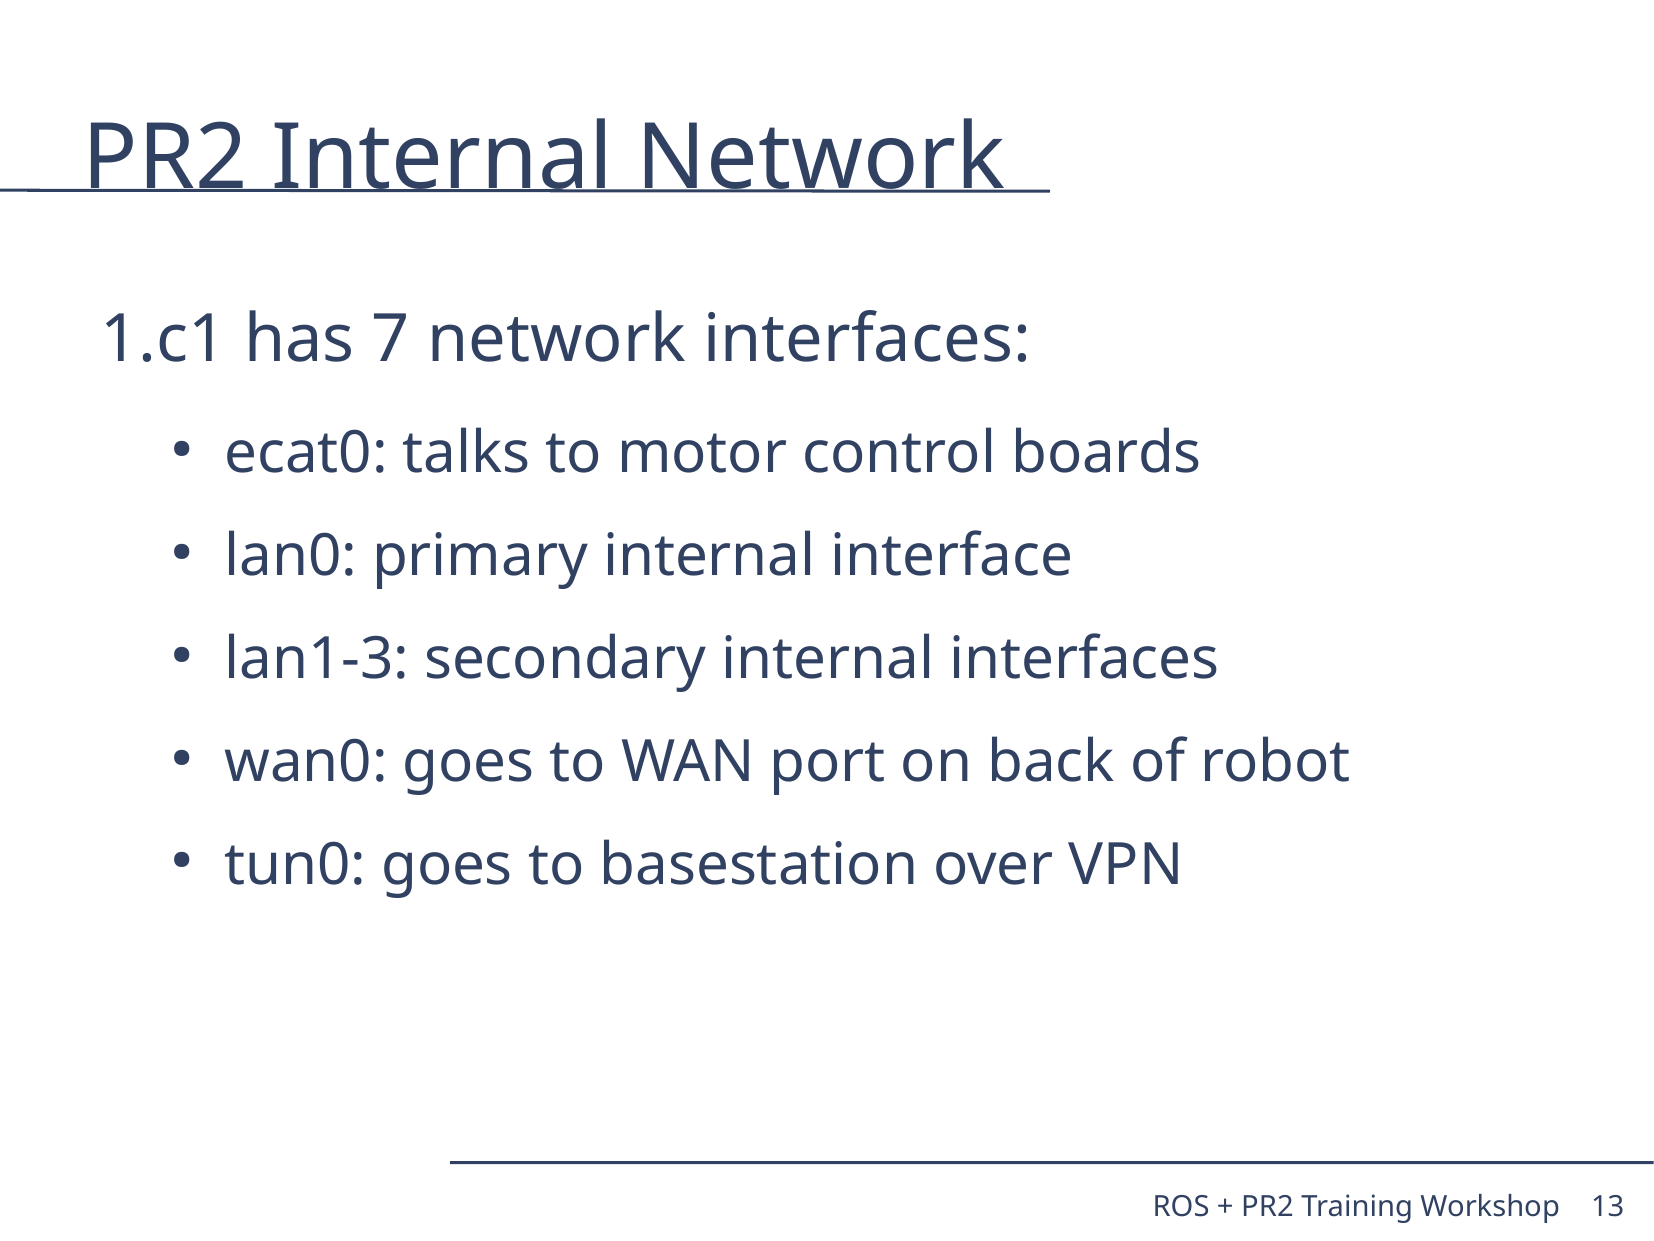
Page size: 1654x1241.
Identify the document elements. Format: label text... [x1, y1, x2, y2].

list c1 has 7 network interfaces: ecat0: talks to motor control boards lan0: primary internal interface lan1-3: secondary internal interfaces wan0: goes to WAN port on back of robot tun0: goes to basestation over VPN [82, 290, 1571, 1109]
title PR2 Internal Network [82, 56, 1571, 250]
